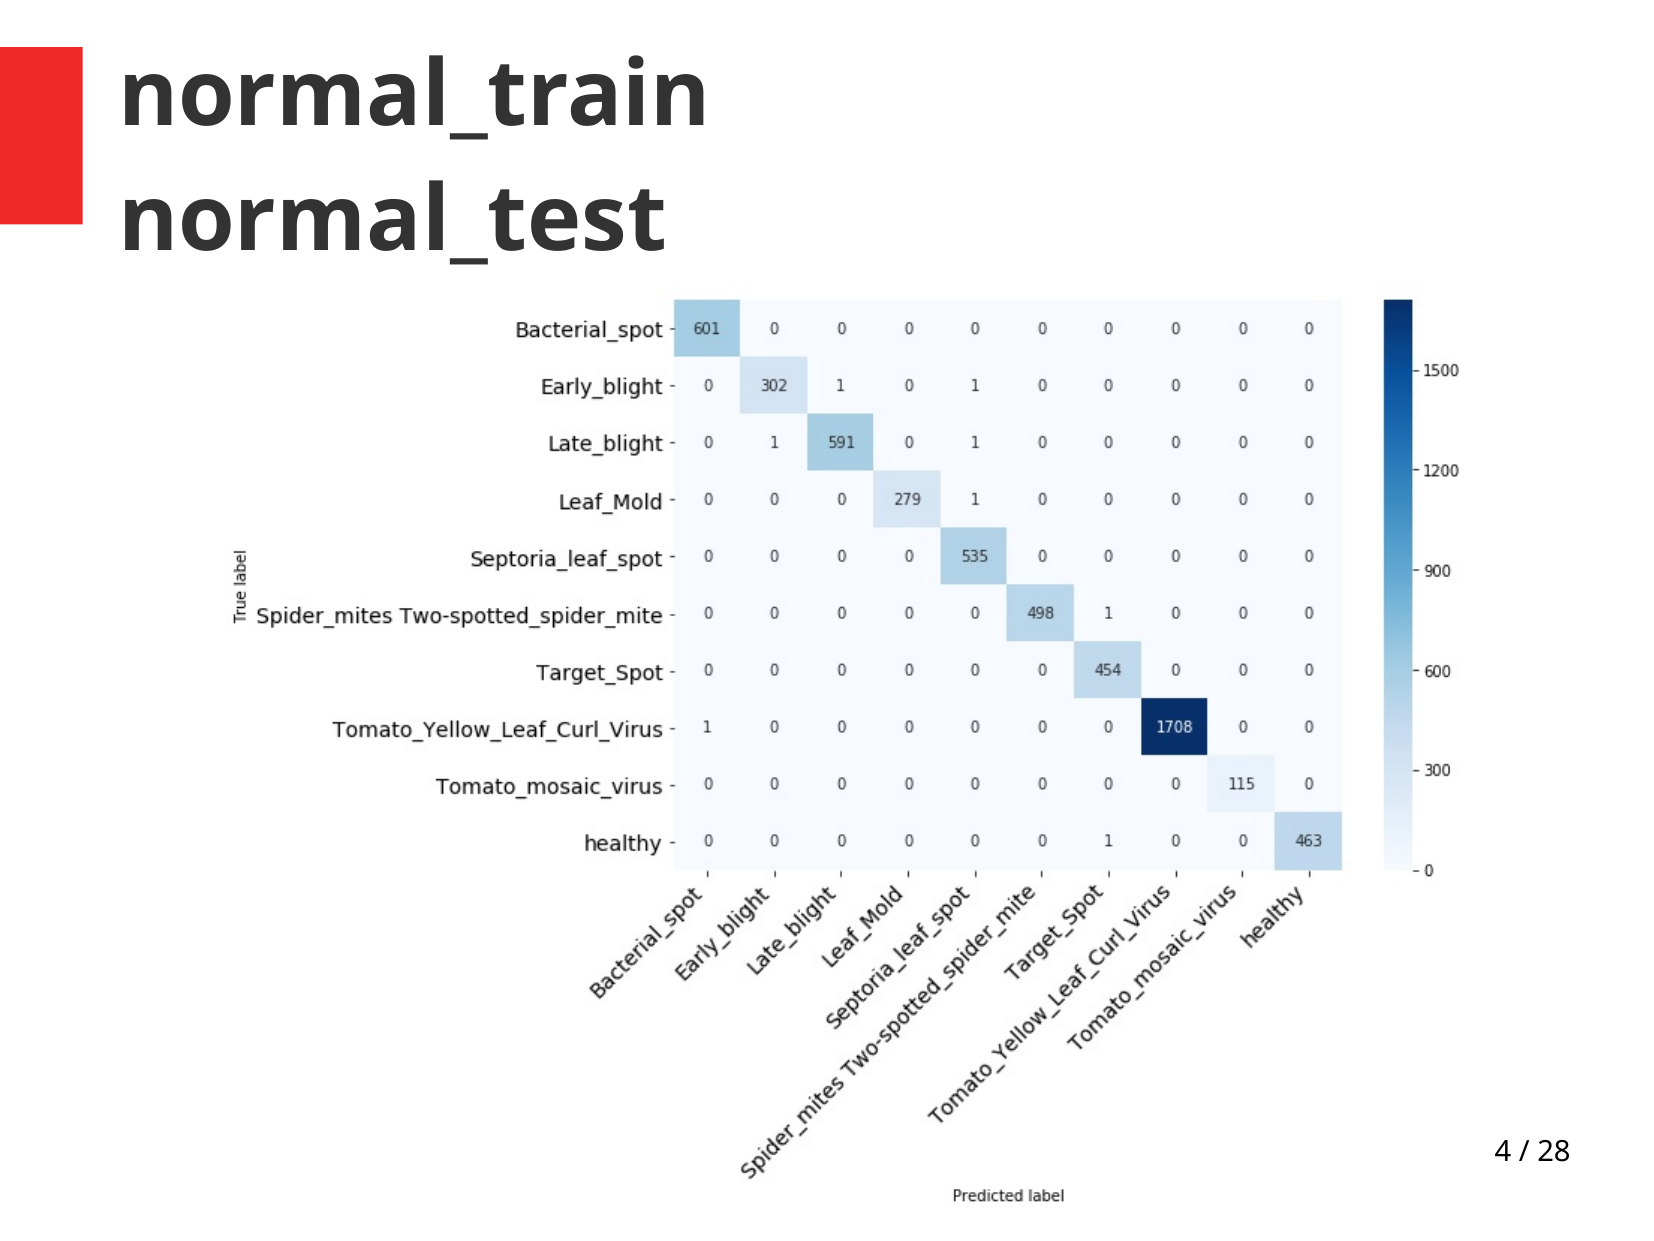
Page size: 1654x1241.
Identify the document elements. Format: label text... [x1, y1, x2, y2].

picture [225, 285, 1471, 1216]
title normal_train normal_test [118, 45, 1571, 260]
